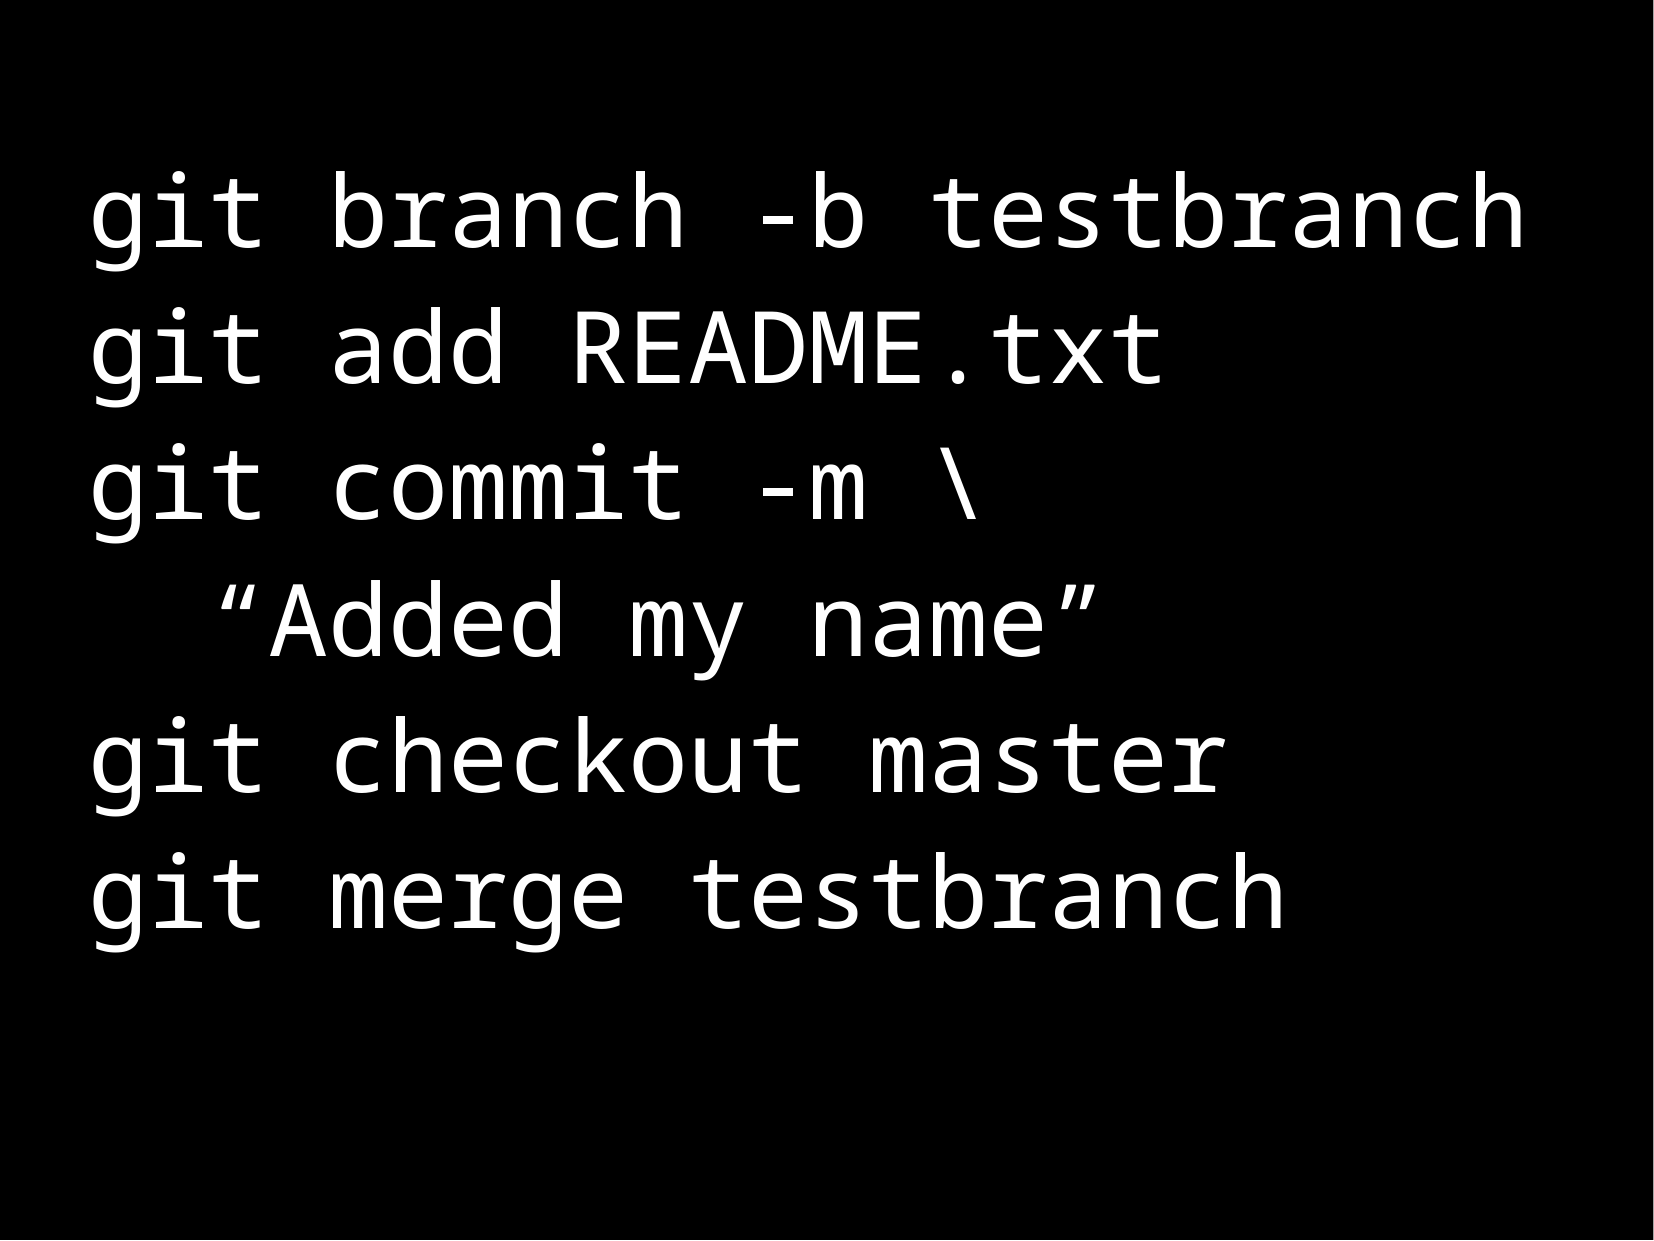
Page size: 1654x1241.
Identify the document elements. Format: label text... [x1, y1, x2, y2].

subtitle git branch -b testbranch git add README.txt git commit -m \ “Added my name” git checkout master git merge testbranch [88, 88, 1536, 1010]
